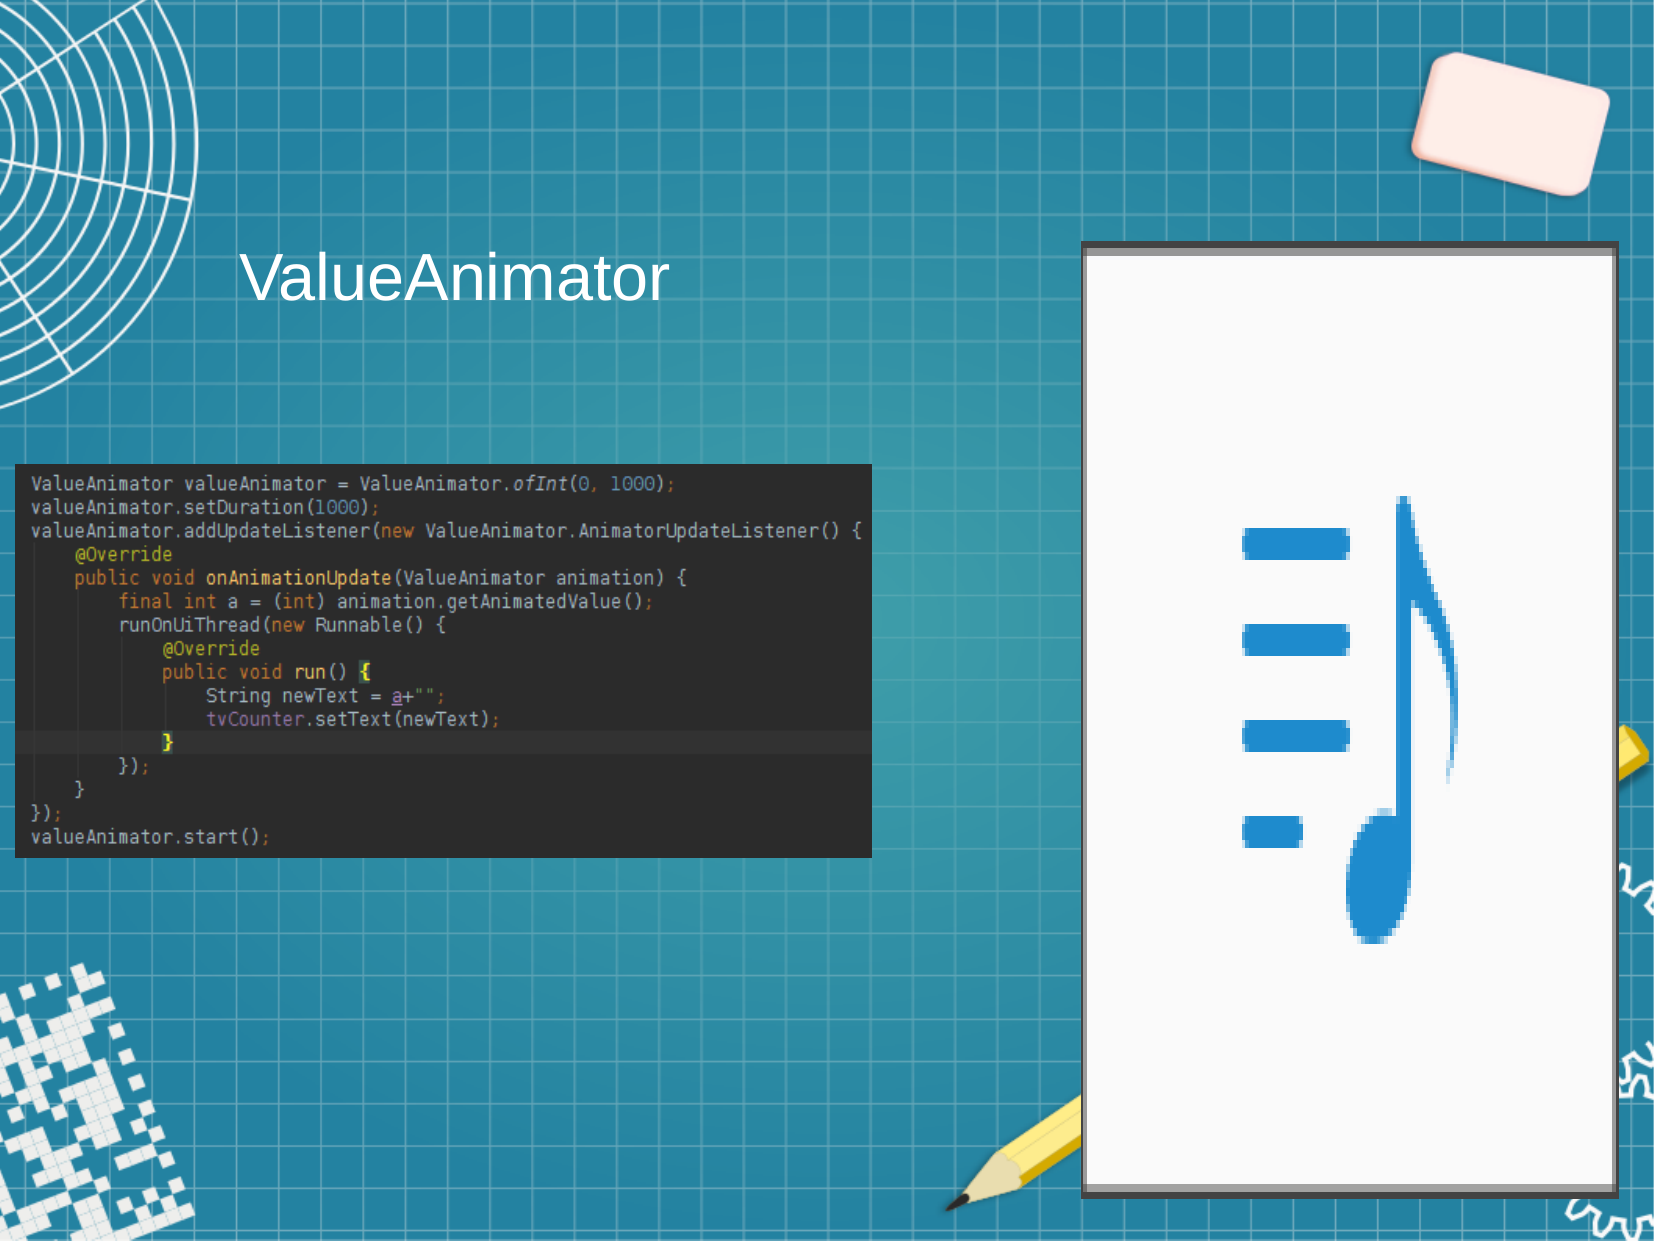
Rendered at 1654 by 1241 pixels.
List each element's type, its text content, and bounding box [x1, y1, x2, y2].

text_box ValueAnimator [224, 232, 1065, 323]
picture [0, 0, 1654, 1241]
text_box [1080, 240, 1621, 1201]
